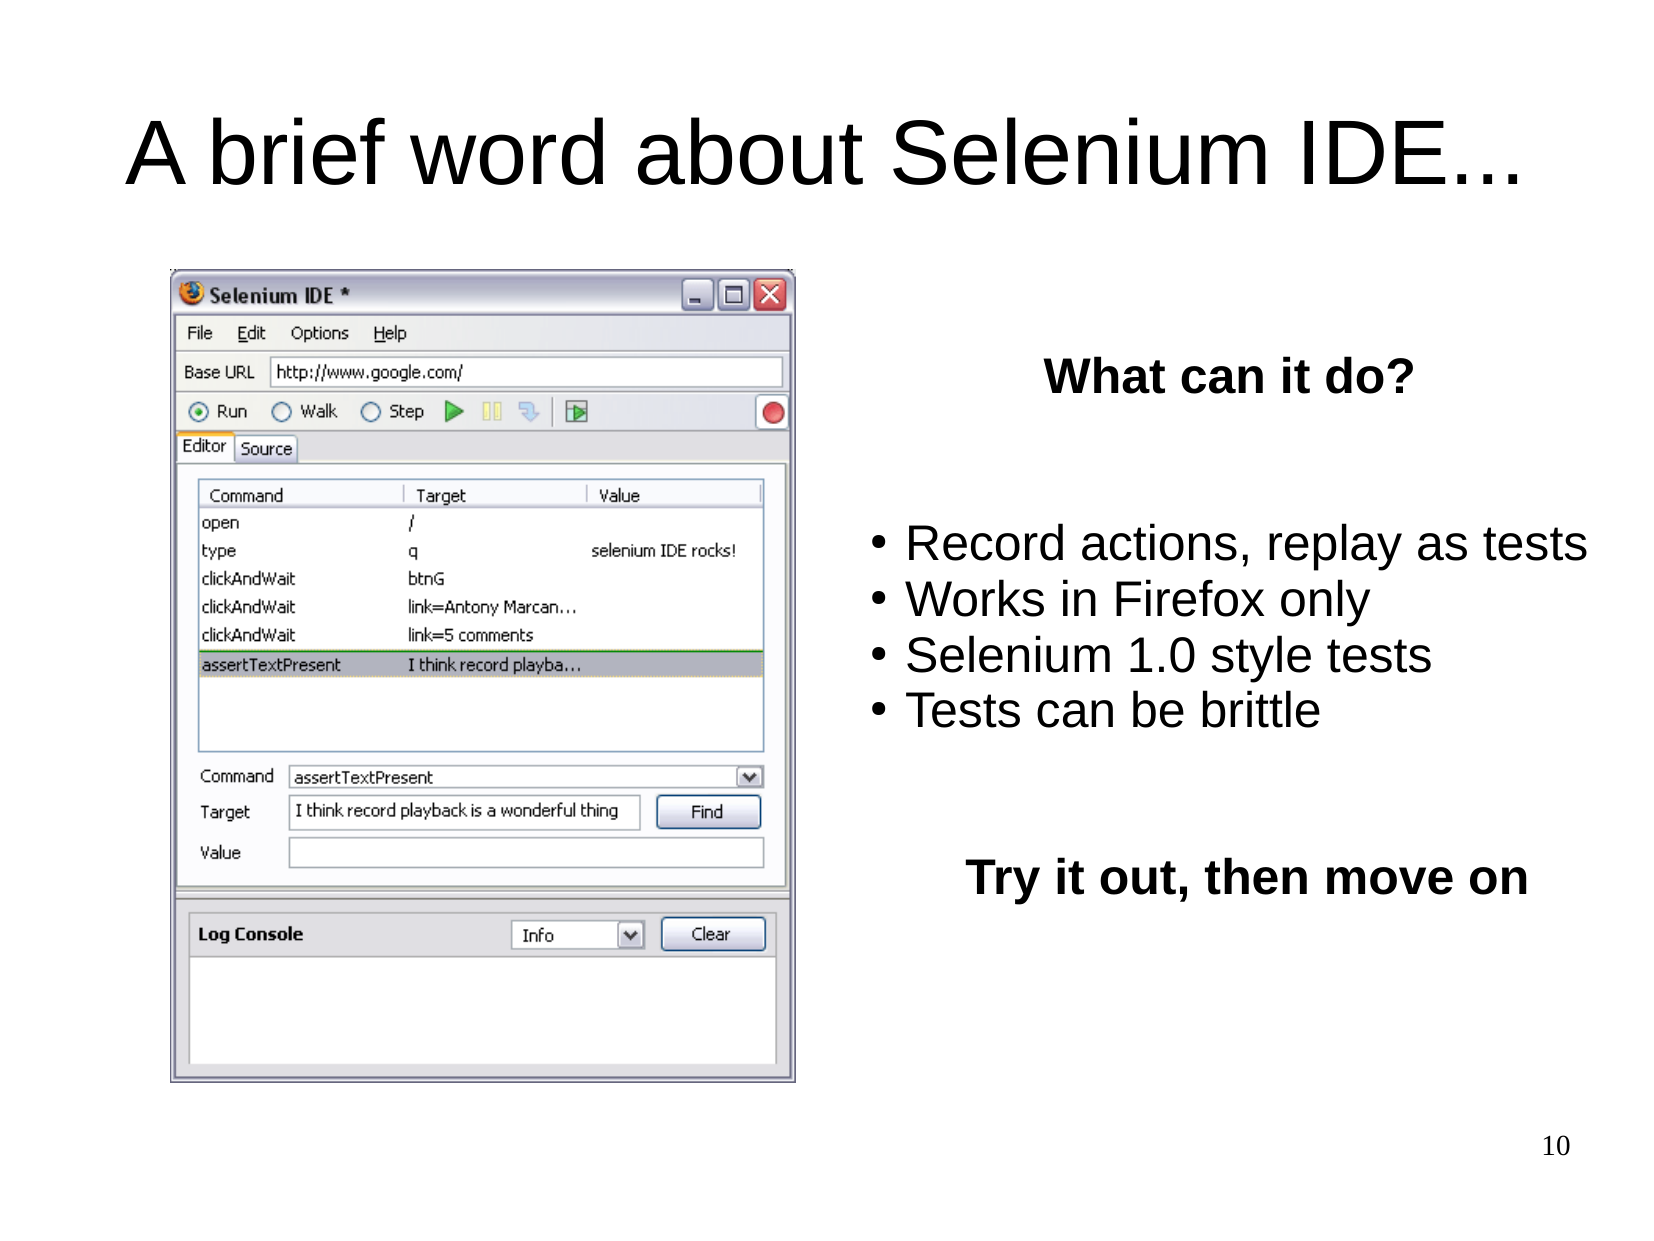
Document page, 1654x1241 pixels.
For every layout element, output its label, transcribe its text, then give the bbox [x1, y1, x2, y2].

picture [170, 269, 796, 1083]
title A brief word about Selenium IDE... [82, 49, 1571, 257]
text_box What can it do? Record actions, replay as tests Works in Firefox only Selenium 1.0 style tests Tests can be brittle Try it out, then move on [855, 285, 1606, 1066]
